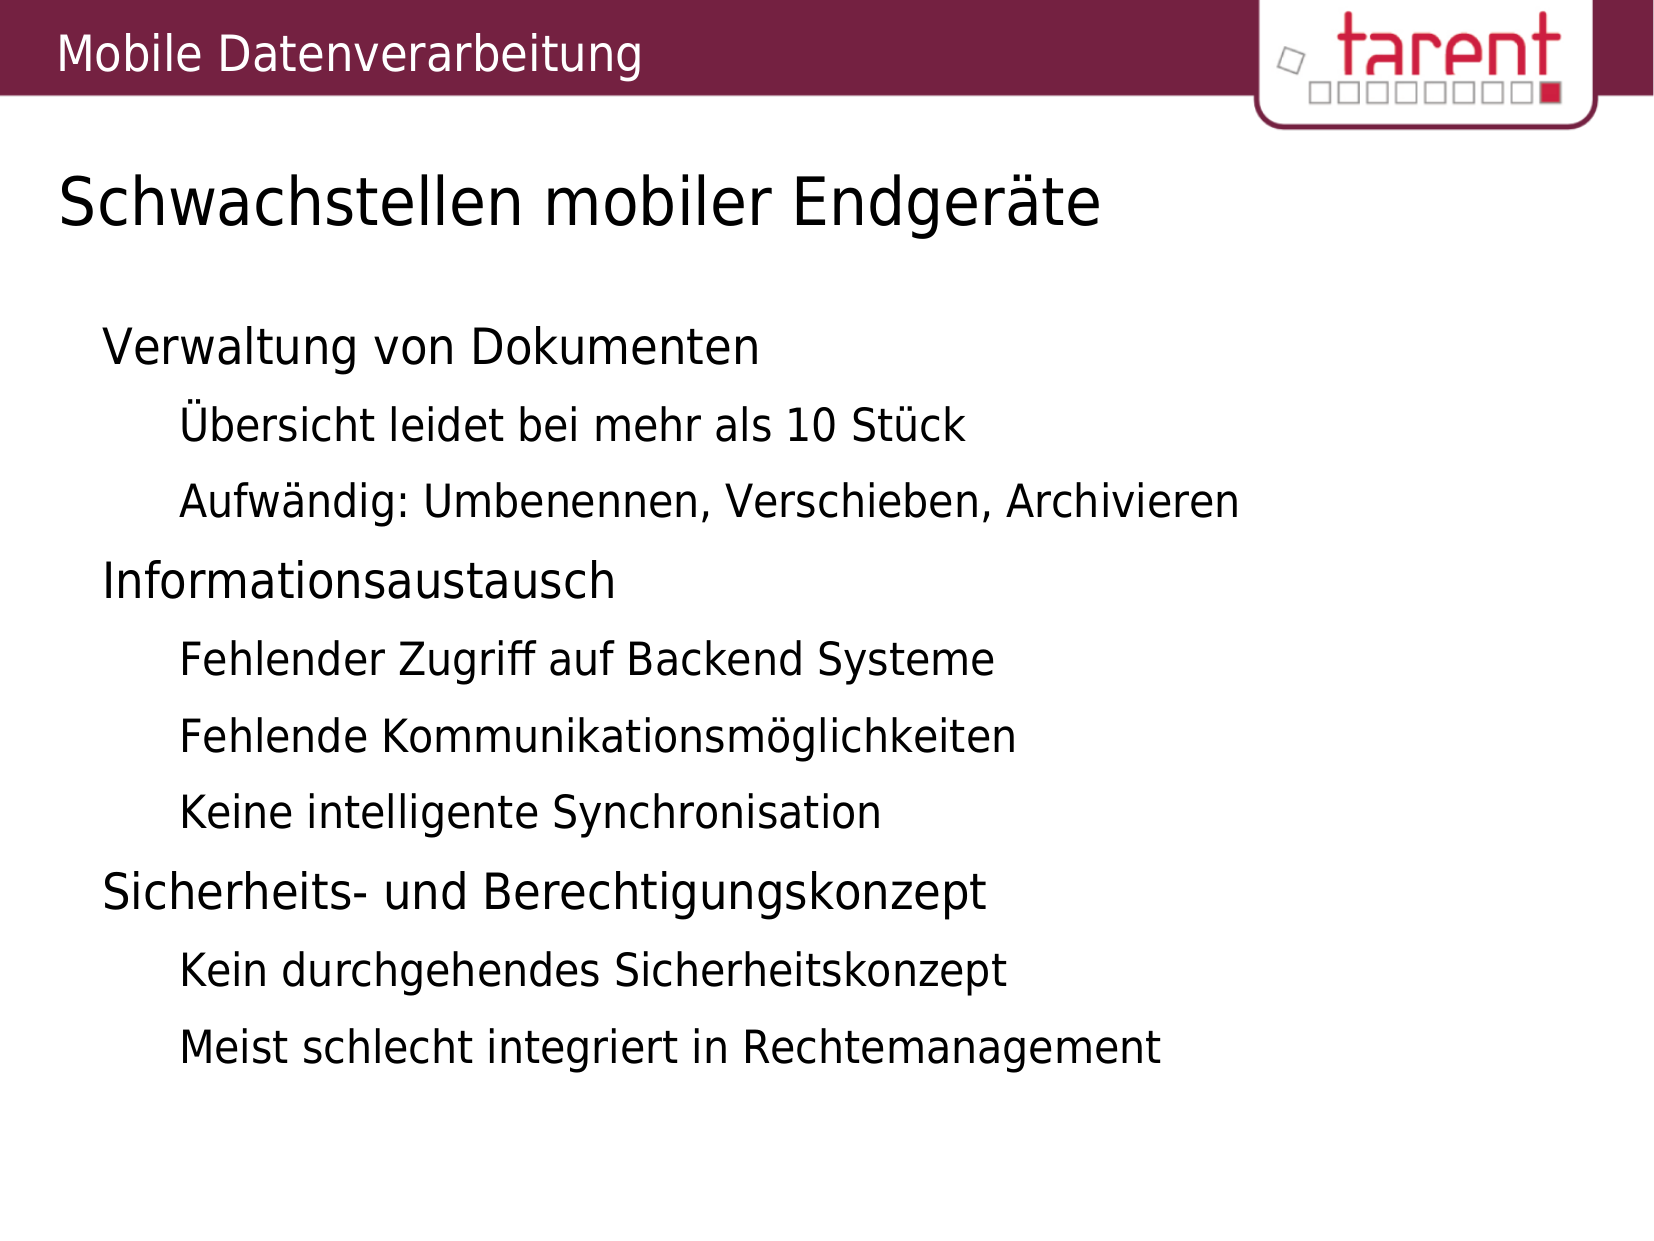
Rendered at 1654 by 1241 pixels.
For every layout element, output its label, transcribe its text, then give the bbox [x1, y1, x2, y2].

title Schwachstellen mobiler Endgeräte [59, 162, 1625, 241]
list Verwaltung von Dokumenten Übersicht leidet bei mehr als 10 Stück Aufwändig: Umbenennen, Verschieben, Archivieren Informationsaustausch Fehlender Zugriff auf Backend Systeme Fehlende Kommunikationsmöglichkeiten Keine intelligente Synchronisation Sicherheits- und Berechtigungskonzept Kein durchgehendes Sicherheitskonzept Meist schlecht integriert in Rechtemanagement [84, 318, 1632, 1074]
picture [0, 0, 1654, 146]
